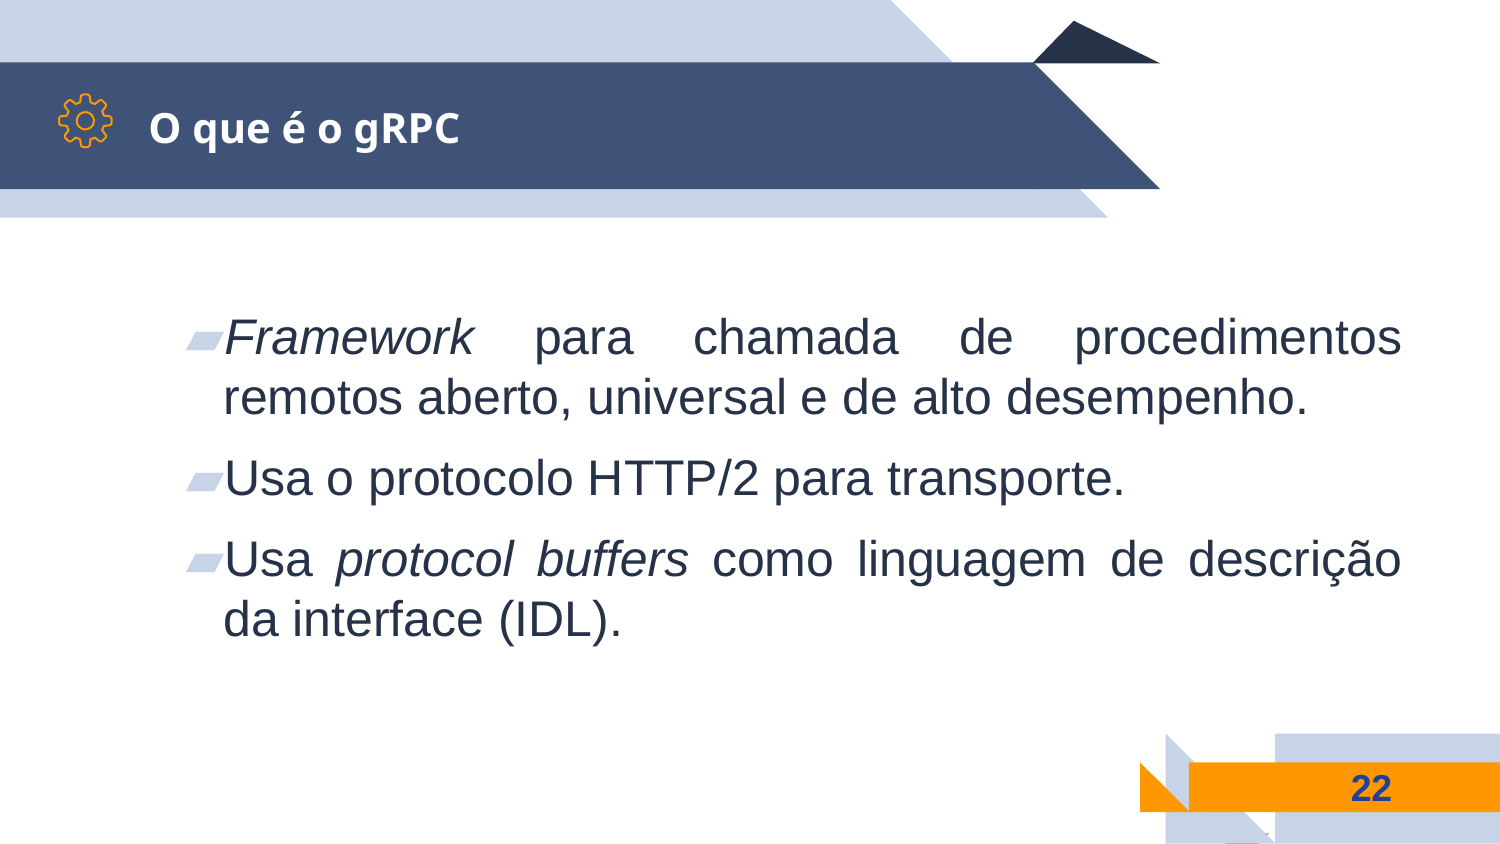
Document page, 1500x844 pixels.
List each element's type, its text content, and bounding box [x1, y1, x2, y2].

text_box Framework para chamada de procedimentos remotos aberto, universal e de alto desempenho. Usa o protocolo HTTP/2 para transporte. Usa protocol buffers como linguagem de descrição da interface (IDL). [133, 217, 1418, 734]
text_box O que é o gRPC [133, 64, 1035, 190]
text_box 22 [1249, 760, 1494, 813]
